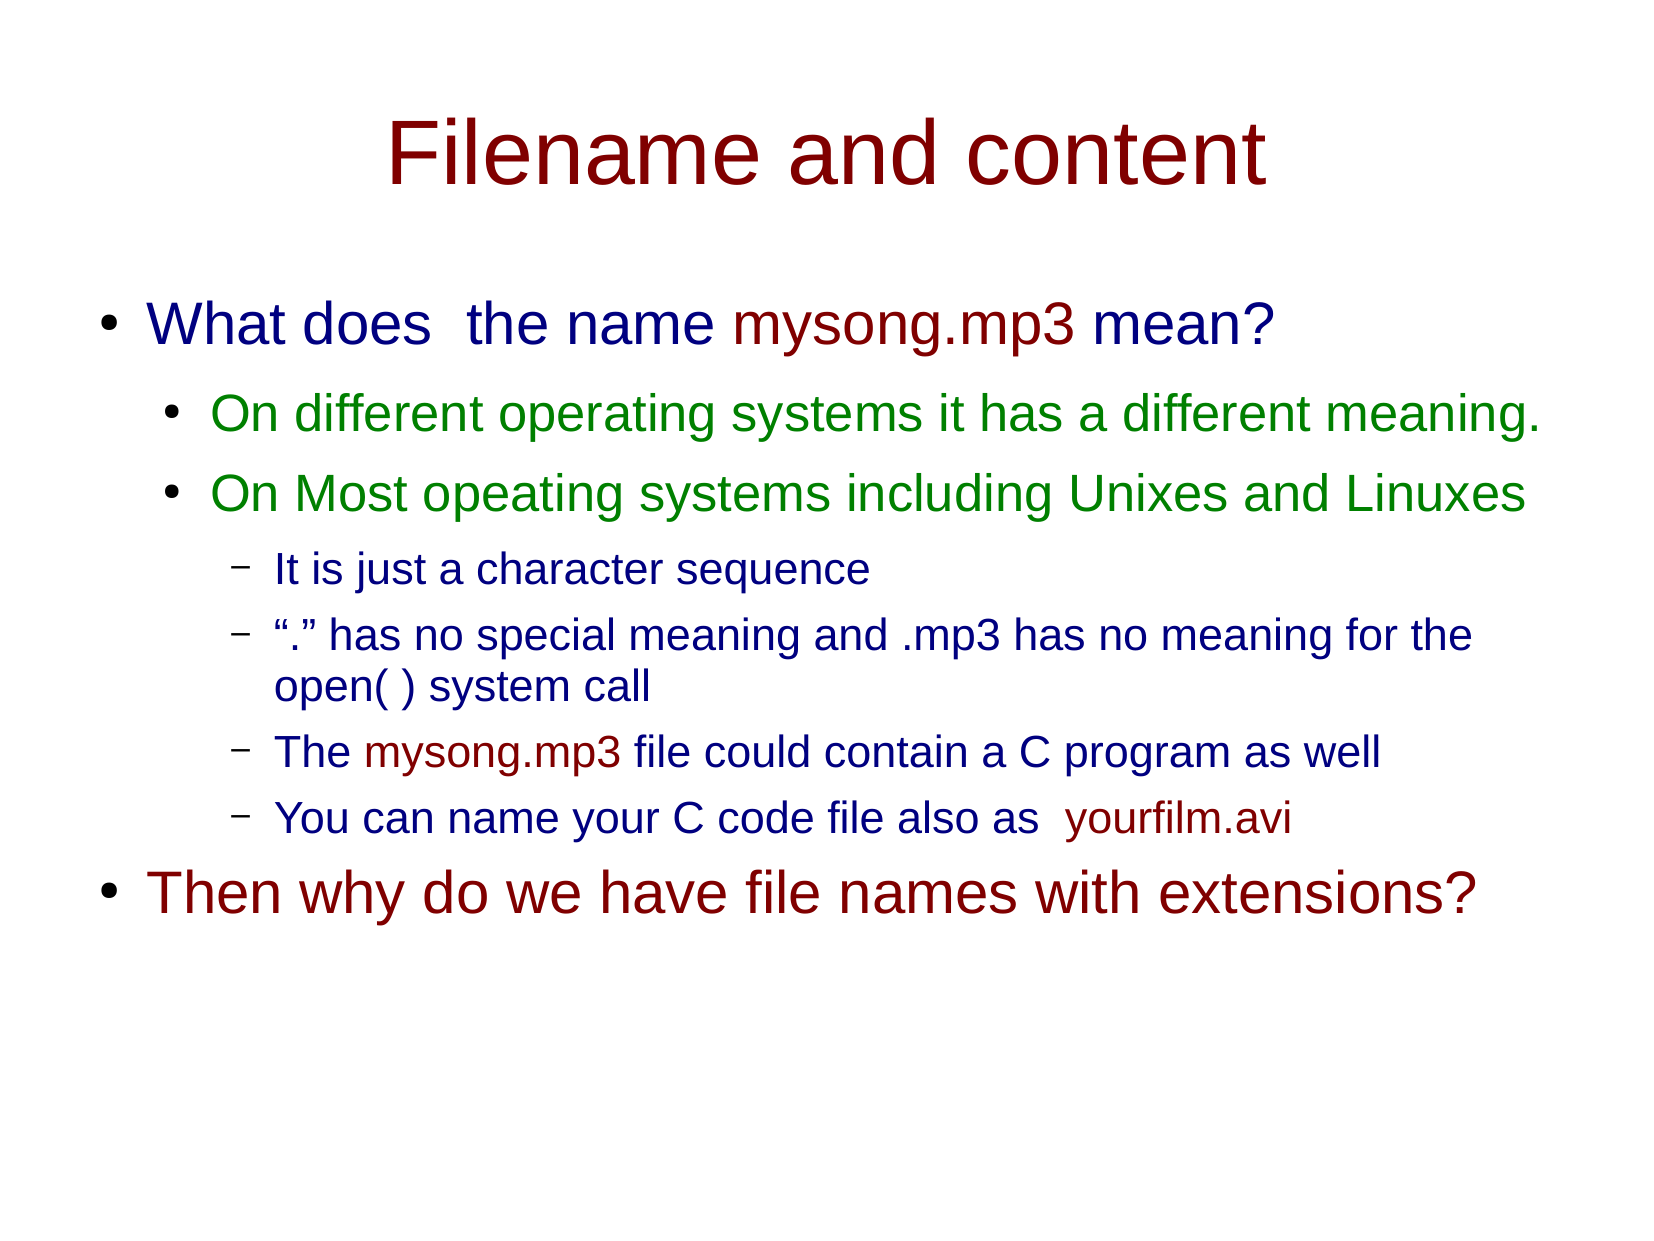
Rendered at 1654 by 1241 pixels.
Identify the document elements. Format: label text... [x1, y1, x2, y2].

title Filename and content [82, 49, 1571, 257]
list What does the name mysong.mp3 mean? On different operating systems it has a different meaning. On Most opeating systems including Unixes and Linuxes It is just a character sequence “.” has no special meaning and .mp3 has no meaning for the open( ) system call The mysong.mp3 file could contain a C program as well You can name your C code file also as yourfilm.avi Then why do we have file names with extensions? [82, 290, 1571, 1010]
